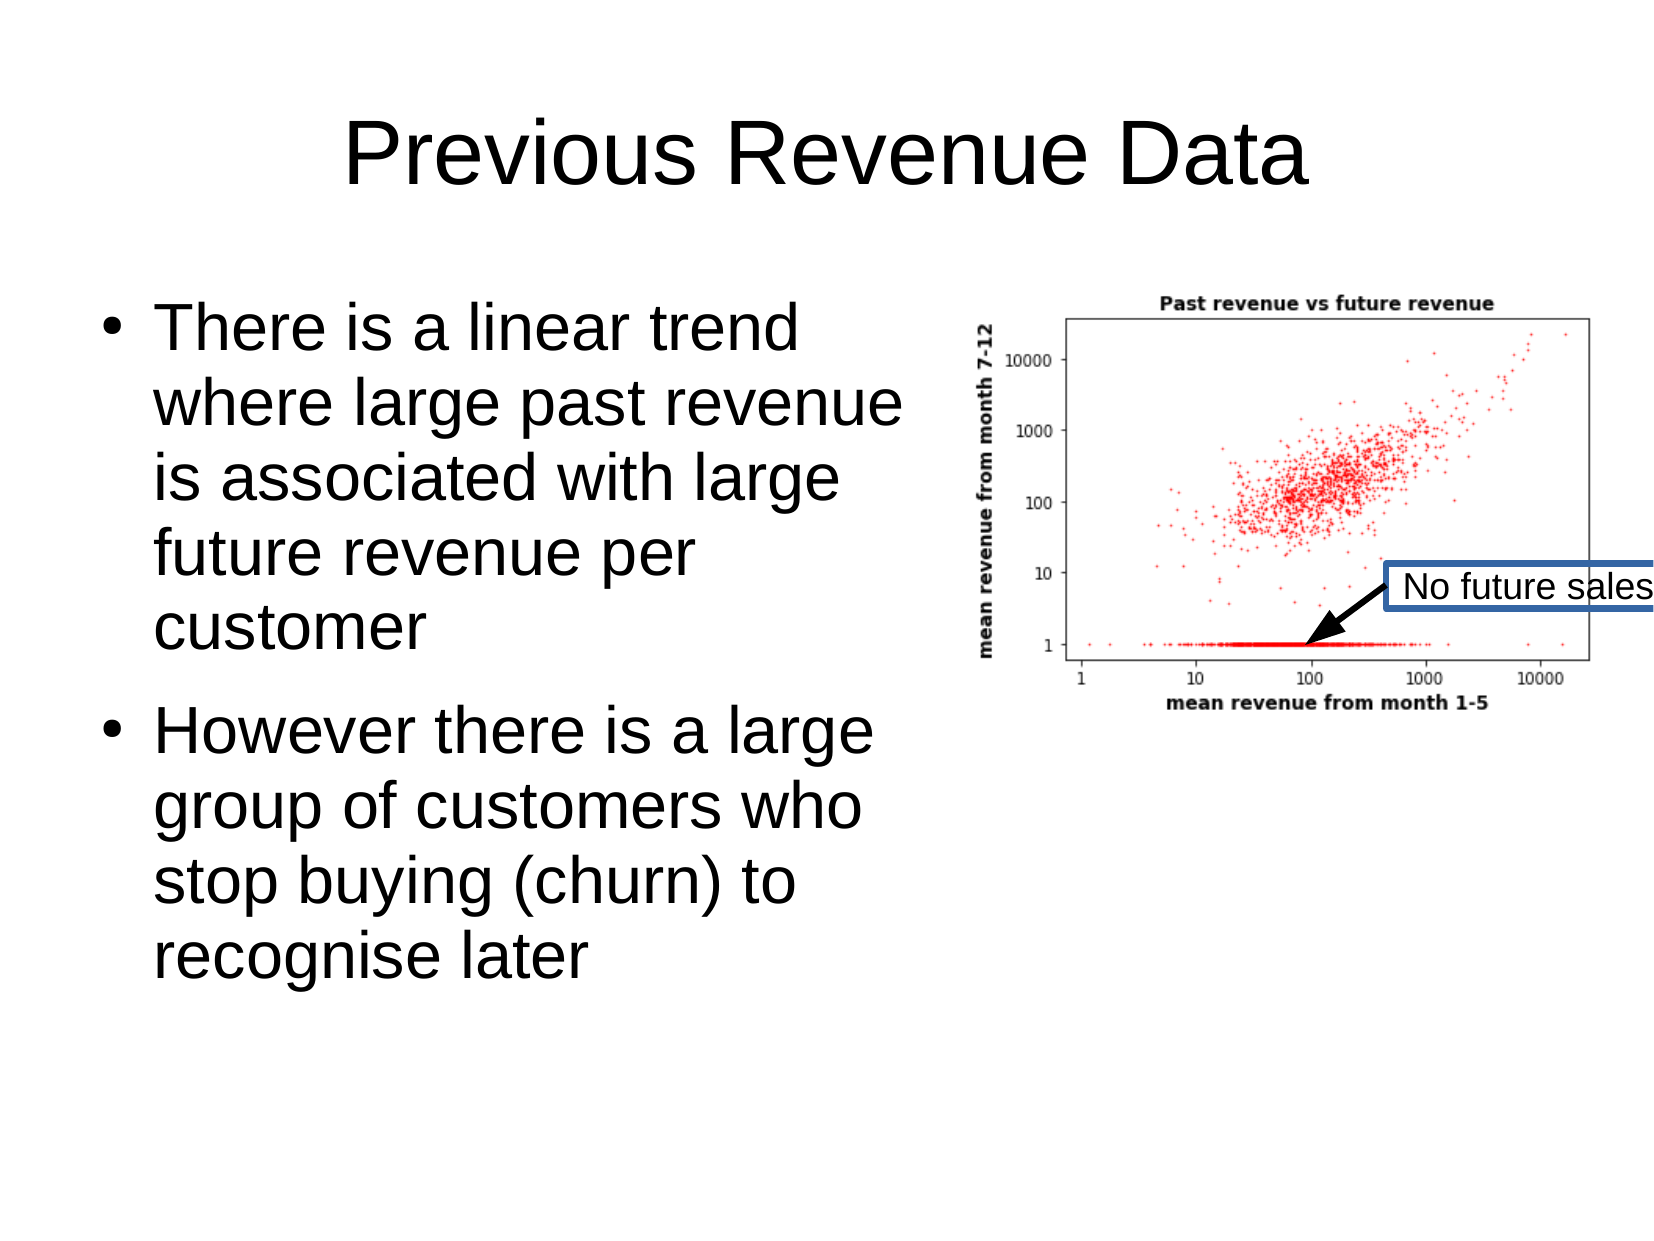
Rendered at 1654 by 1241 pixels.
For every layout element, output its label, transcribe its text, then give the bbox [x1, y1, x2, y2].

picture [967, 284, 1606, 725]
title Previous Revenue Data [82, 49, 1571, 257]
list There is a linear trend where large past revenue is associated with large future revenue per customer However there is a large group of customers who stop buying (churn) to recognise later [82, 290, 968, 1171]
text_box No future sales [1385, 563, 1654, 609]
